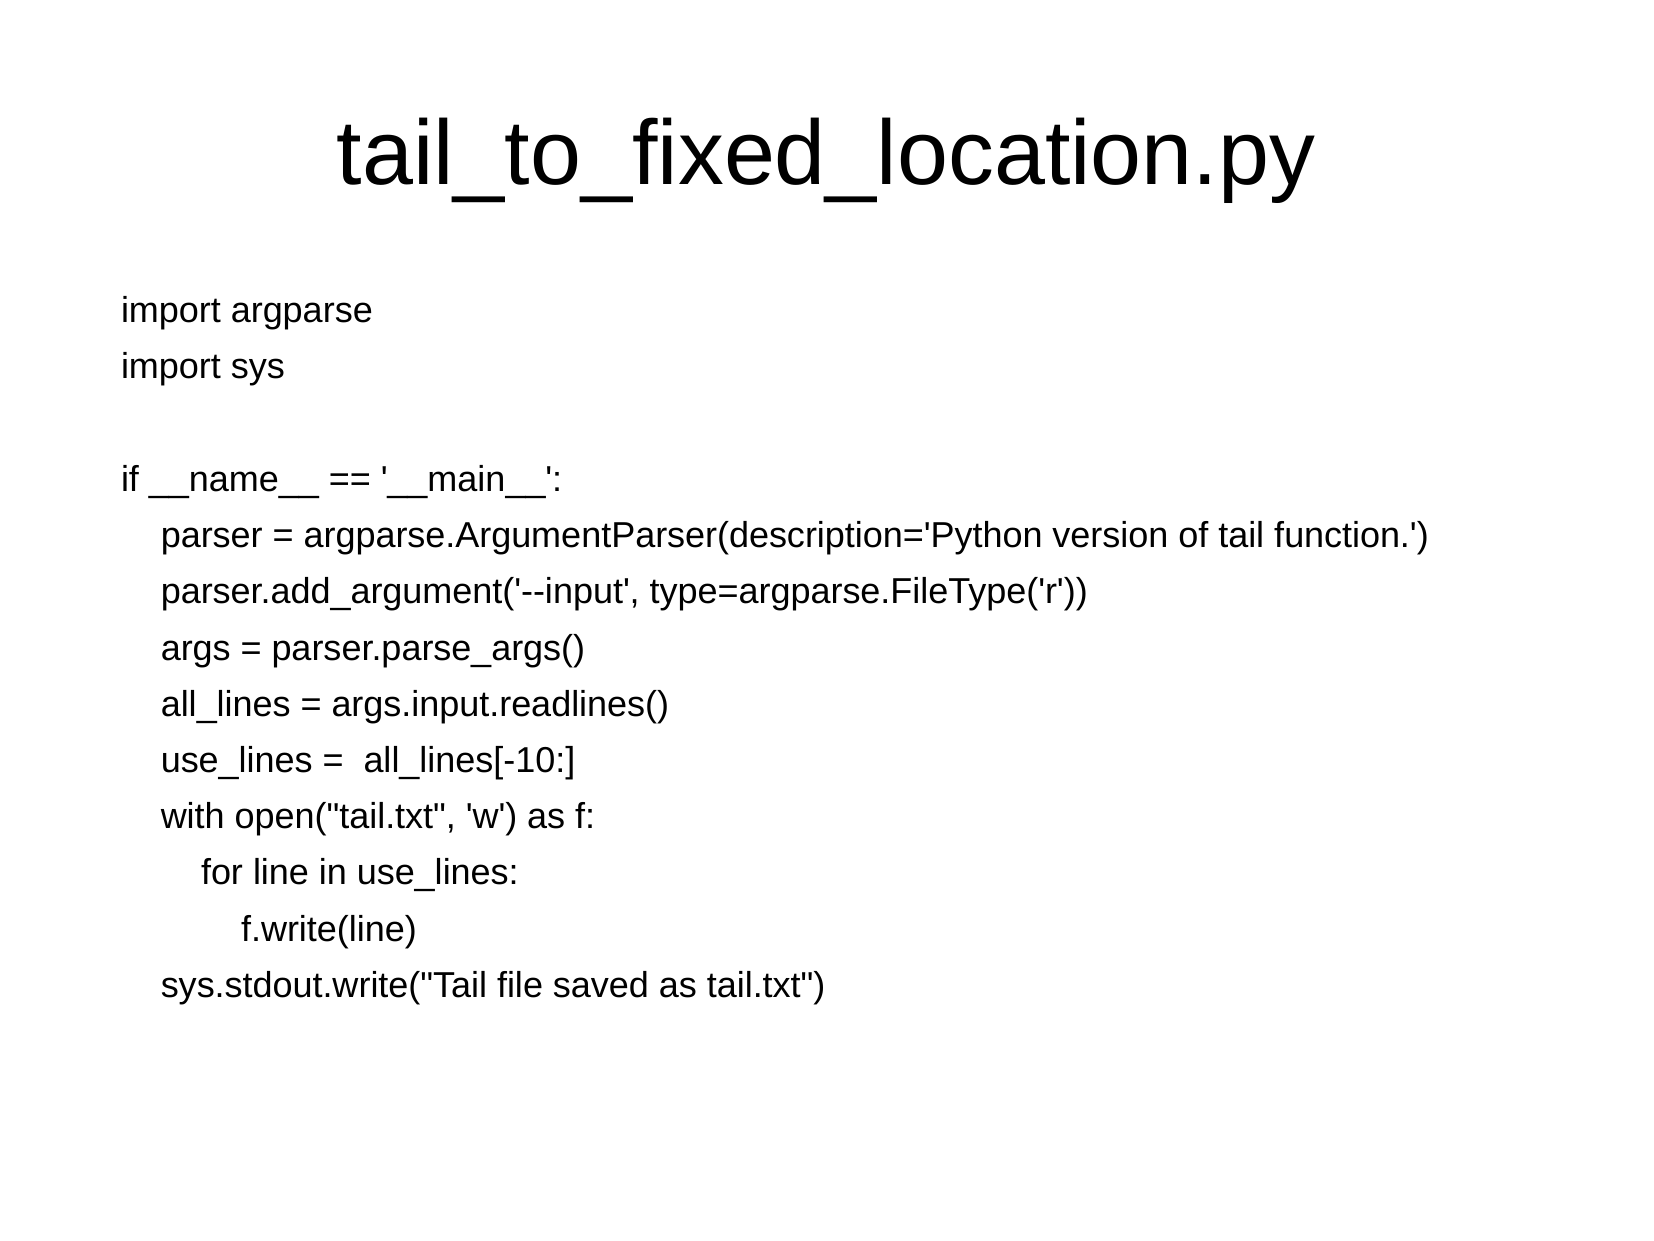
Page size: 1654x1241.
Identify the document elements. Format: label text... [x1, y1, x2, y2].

list import argparse import sys if __name__ == '__main__': parser = argparse.ArgumentParser(description='Python version of tail function.') parser.add_argument('--input', type=argparse.FileType('r')) args = parser.parse_args() all_lines = args.input.readlines() use_lines = all_lines[-10:] with open("tail.txt", 'w') as f: for line in use_lines: f.write(line) sys.stdout.write("Tail file saved as tail.txt") [82, 290, 1571, 1010]
title tail_to_fixed_location.py [82, 49, 1571, 257]
